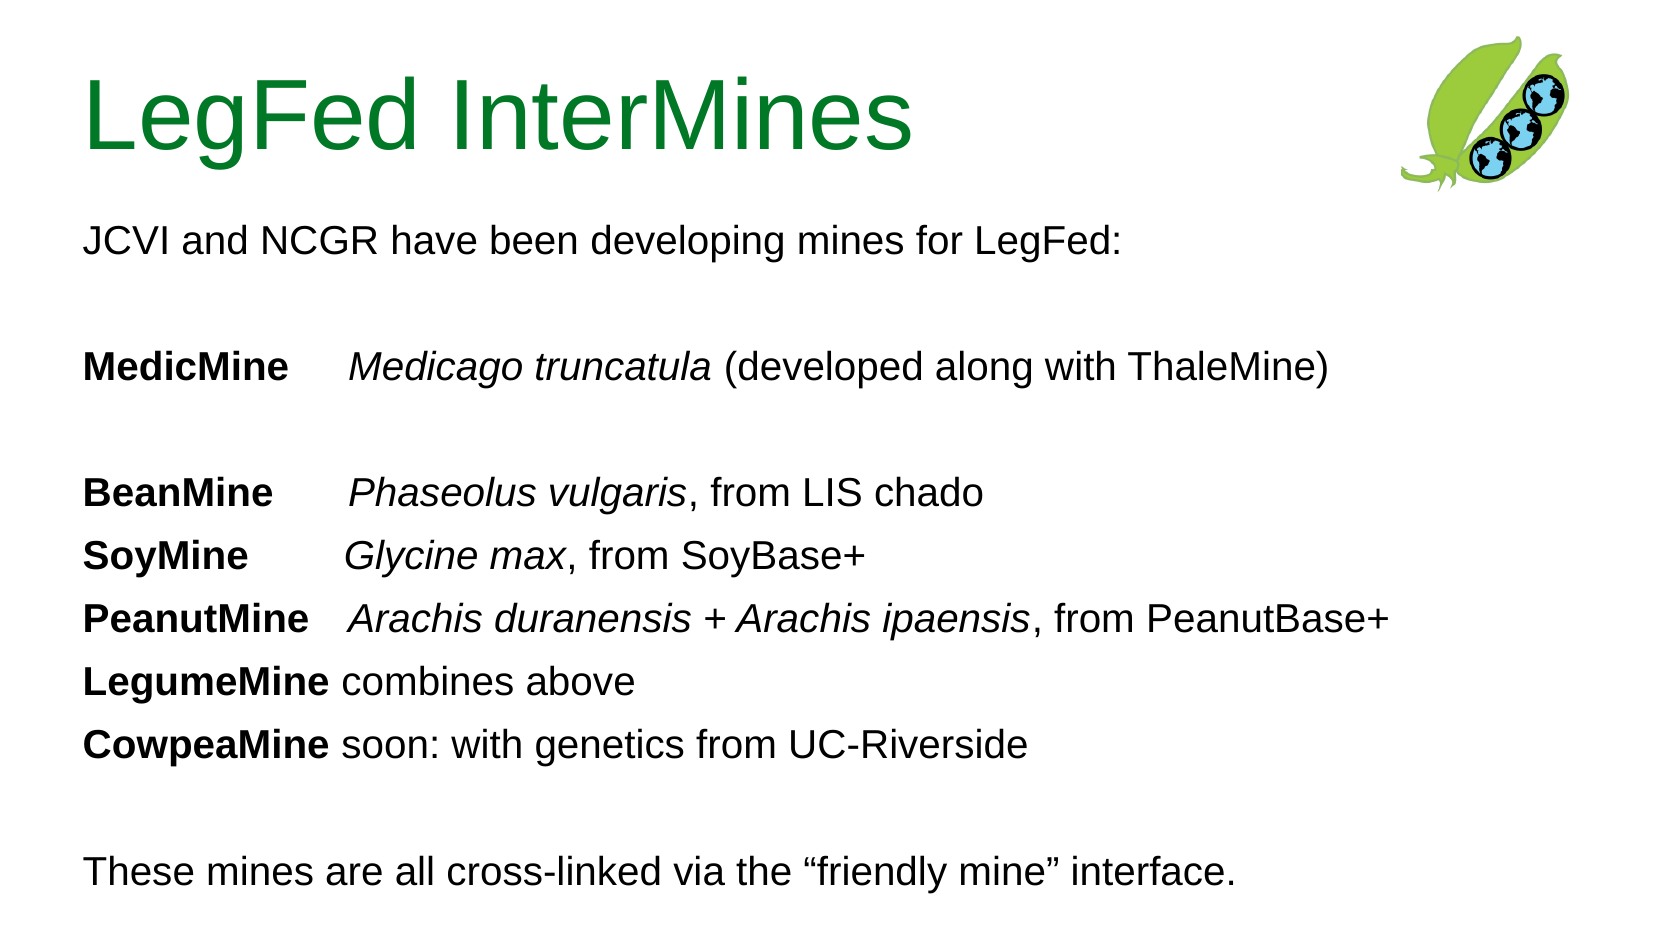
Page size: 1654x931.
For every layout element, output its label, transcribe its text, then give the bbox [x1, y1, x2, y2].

list JCVI and NCGR have been developing mines for LegFed: MedicMine Medicago truncatula (developed along with ThaleMine) BeanMine Phaseolus vulgaris, from LIS chado SoyMine Glycine max, from SoyBase+ PeanutMine Arachis duranensis + Arachis ipaensis, from PeanutBase+ LegumeMine combines above CowpeaMine soon: with genetics from UC-Riverside These mines are all cross-linked via the “friendly mine” interface. [82, 217, 1571, 901]
title LegFed InterMines [82, 37, 1571, 193]
